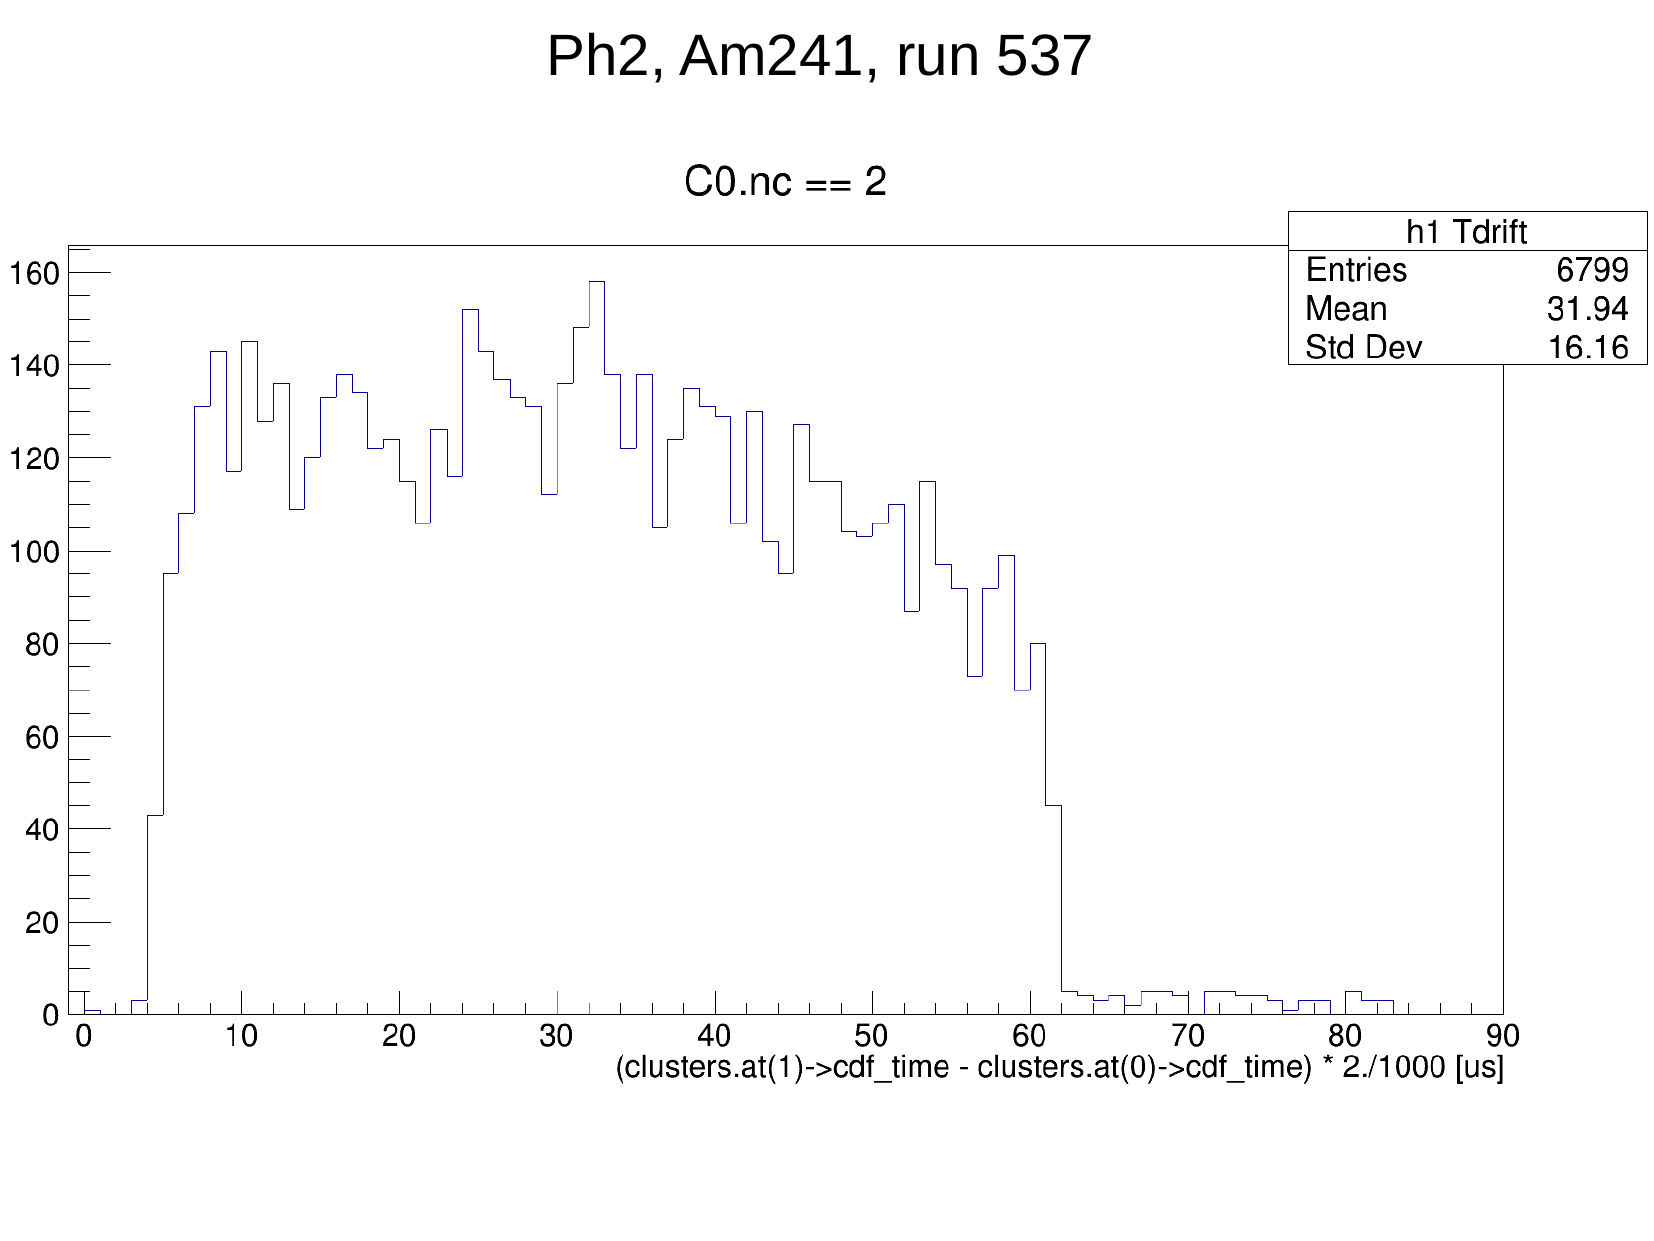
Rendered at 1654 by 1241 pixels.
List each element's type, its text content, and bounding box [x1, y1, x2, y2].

picture [6, 157, 1654, 1090]
text_box Ph2, Am241, run 537 [480, 14, 1162, 151]
